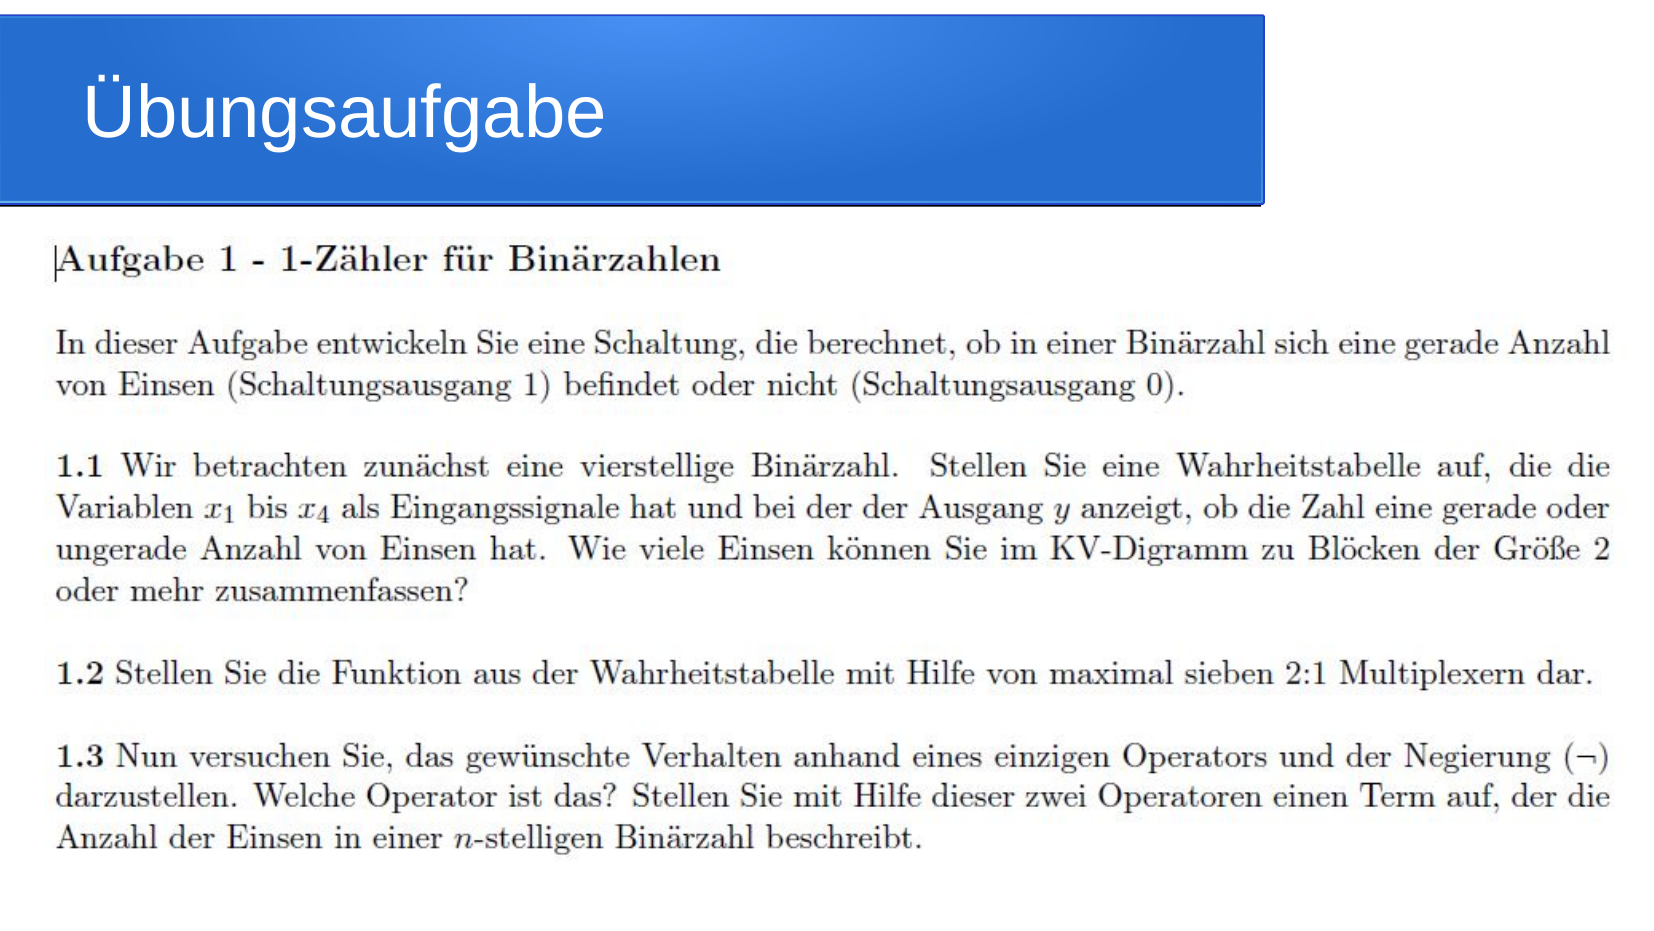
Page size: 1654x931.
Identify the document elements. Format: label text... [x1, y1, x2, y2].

title Übungsaufgabe [82, 35, 1235, 189]
picture [44, 236, 1630, 875]
